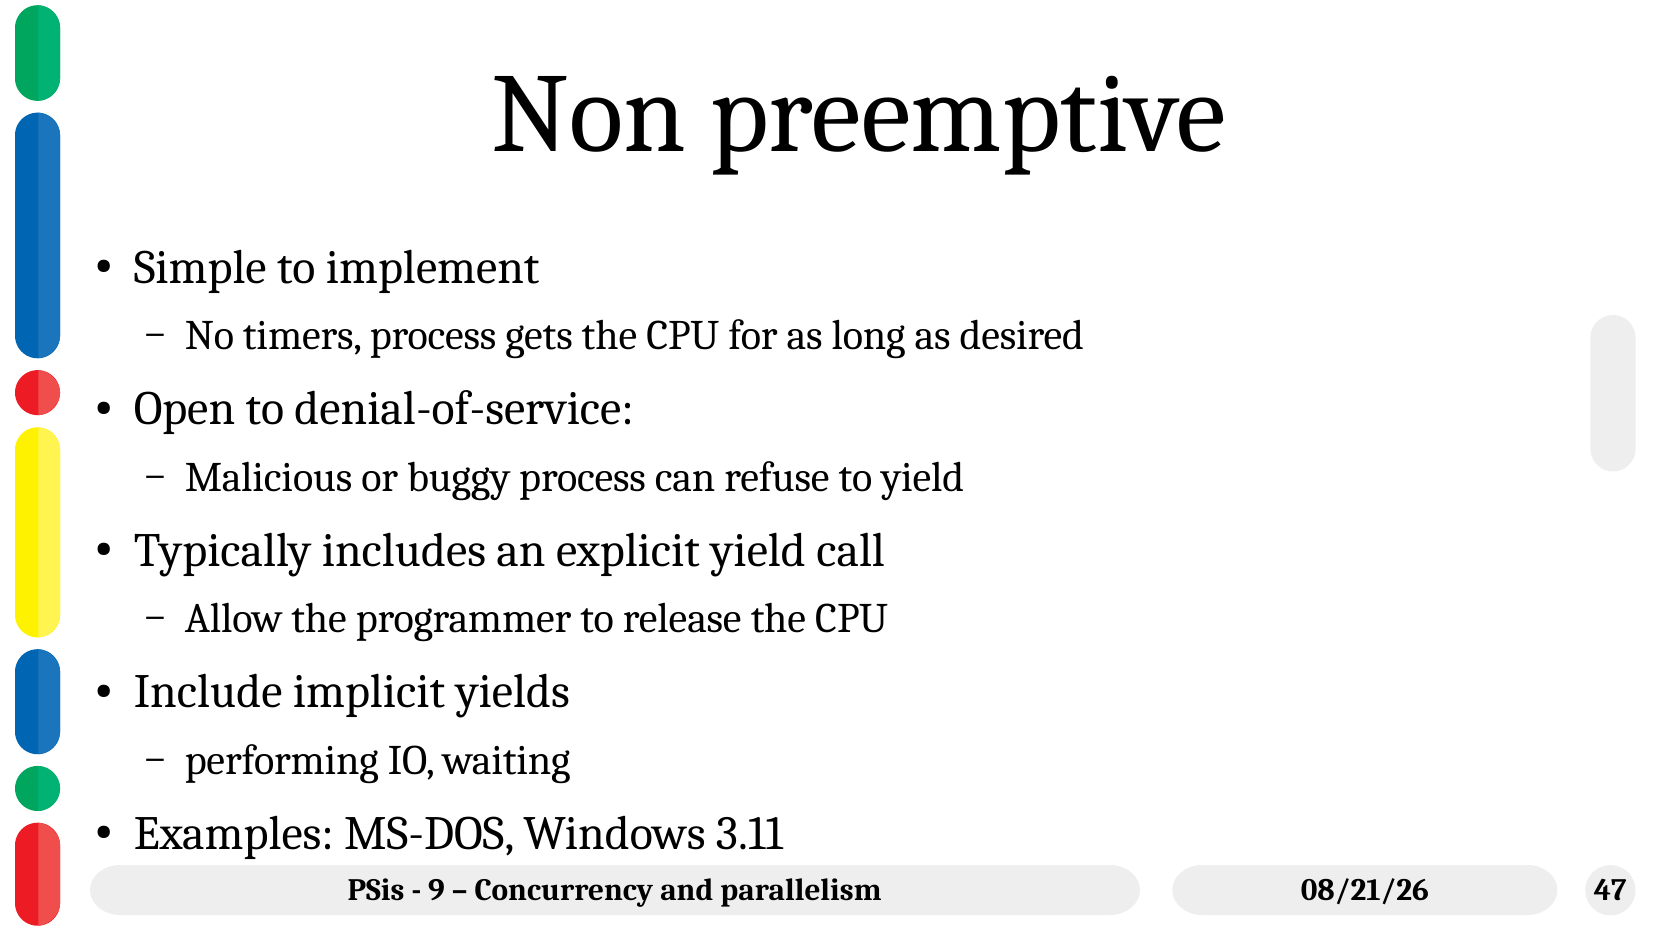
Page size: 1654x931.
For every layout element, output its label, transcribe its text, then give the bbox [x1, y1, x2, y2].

list Simple to implement No timers, process gets the CPU for as long as desired Open to denial-of-service: Malicious or buggy process can refuse to yield Typically includes an explicit yield call Allow the programmer to release the CPU Include implicit yields performing IO, waiting Examples: MS-DOS, Windows 3.11 [82, 240, 1571, 866]
title Non preemptive [82, 37, 1636, 193]
